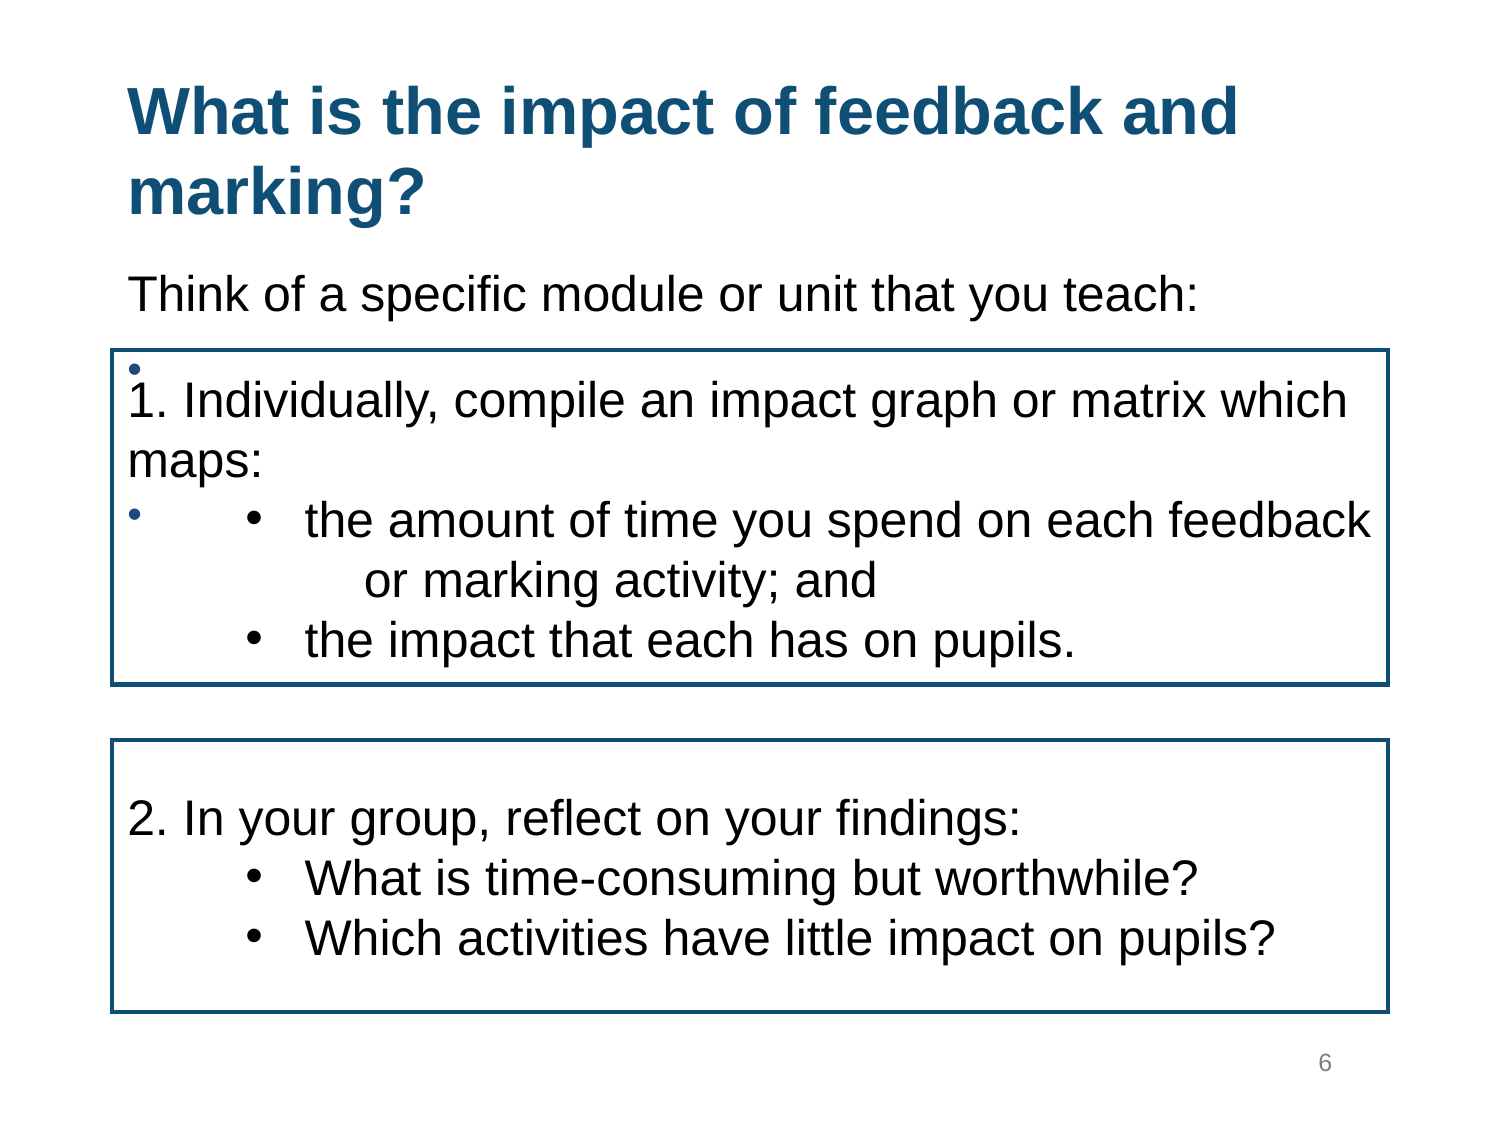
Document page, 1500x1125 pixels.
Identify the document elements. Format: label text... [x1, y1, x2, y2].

text_box [1303, 1039, 1388, 1099]
title What is the impact of feedback and marking? [112, 41, 1388, 241]
text_box 1. Individually, compile an impact graph or matrix which maps: the amount of time you spend on each feedback or marking activity; and the impact that each has on pupils. [112, 350, 1388, 684]
text_box 2. In your group, reflect on your findings: What is time-consuming but worthwhile? Which activities have little impact on pupils? [112, 740, 1388, 1012]
list Think of a specific module or unit that you teach: [112, 241, 1388, 333]
